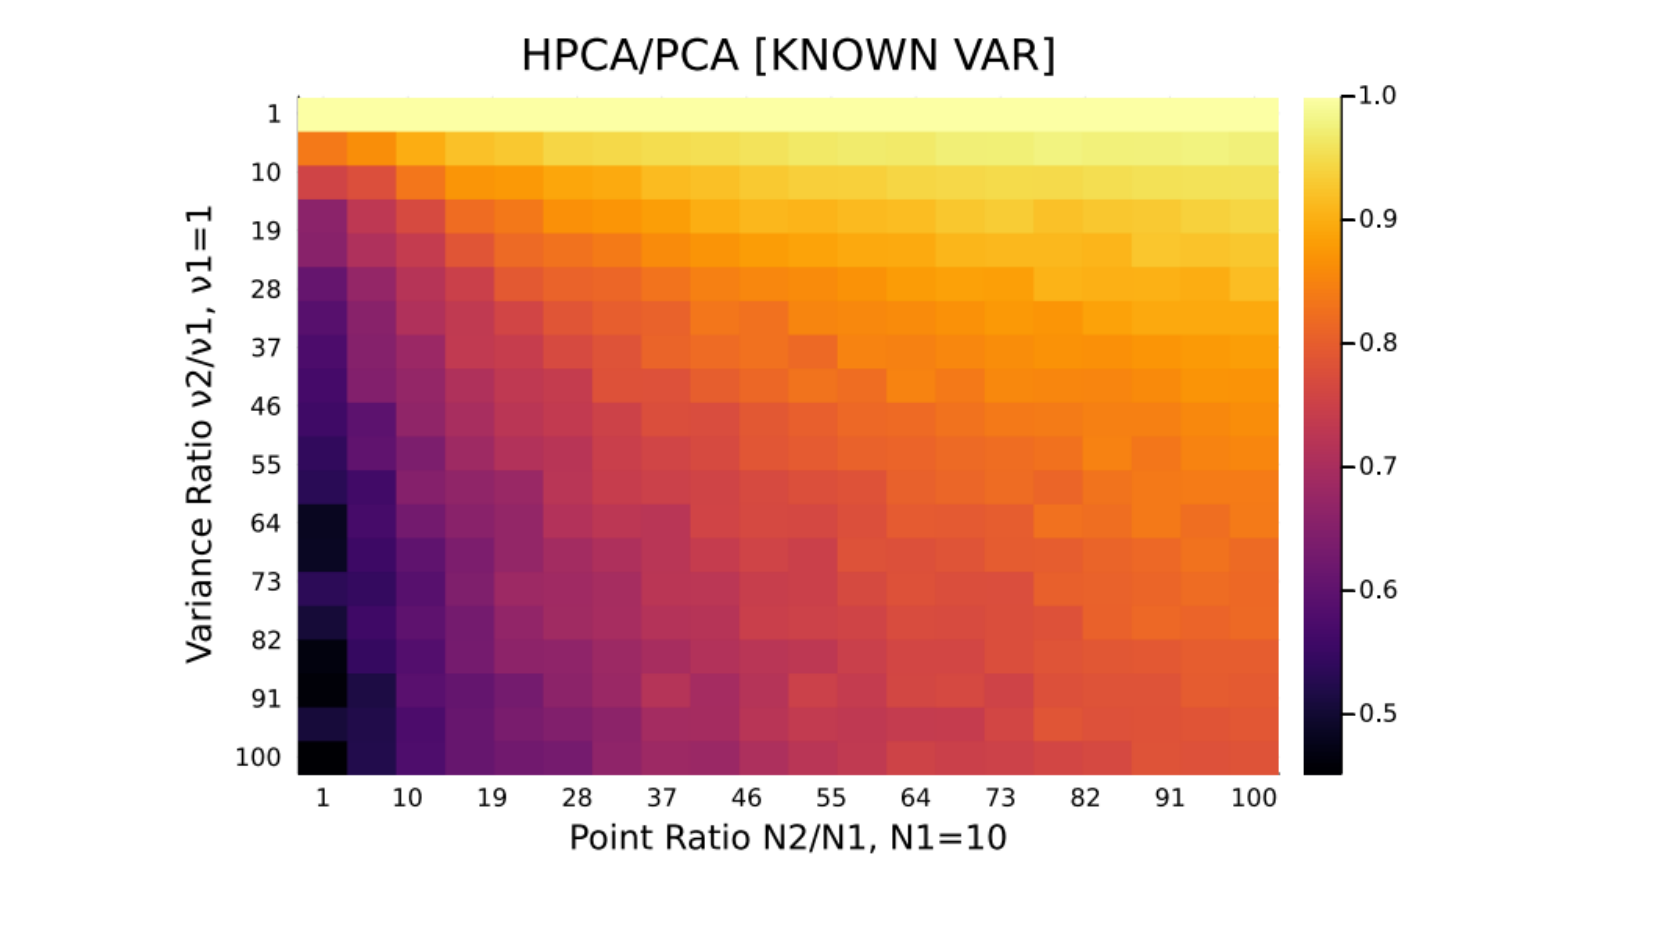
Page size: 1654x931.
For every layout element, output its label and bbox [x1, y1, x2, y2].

picture [181, 34, 1426, 863]
